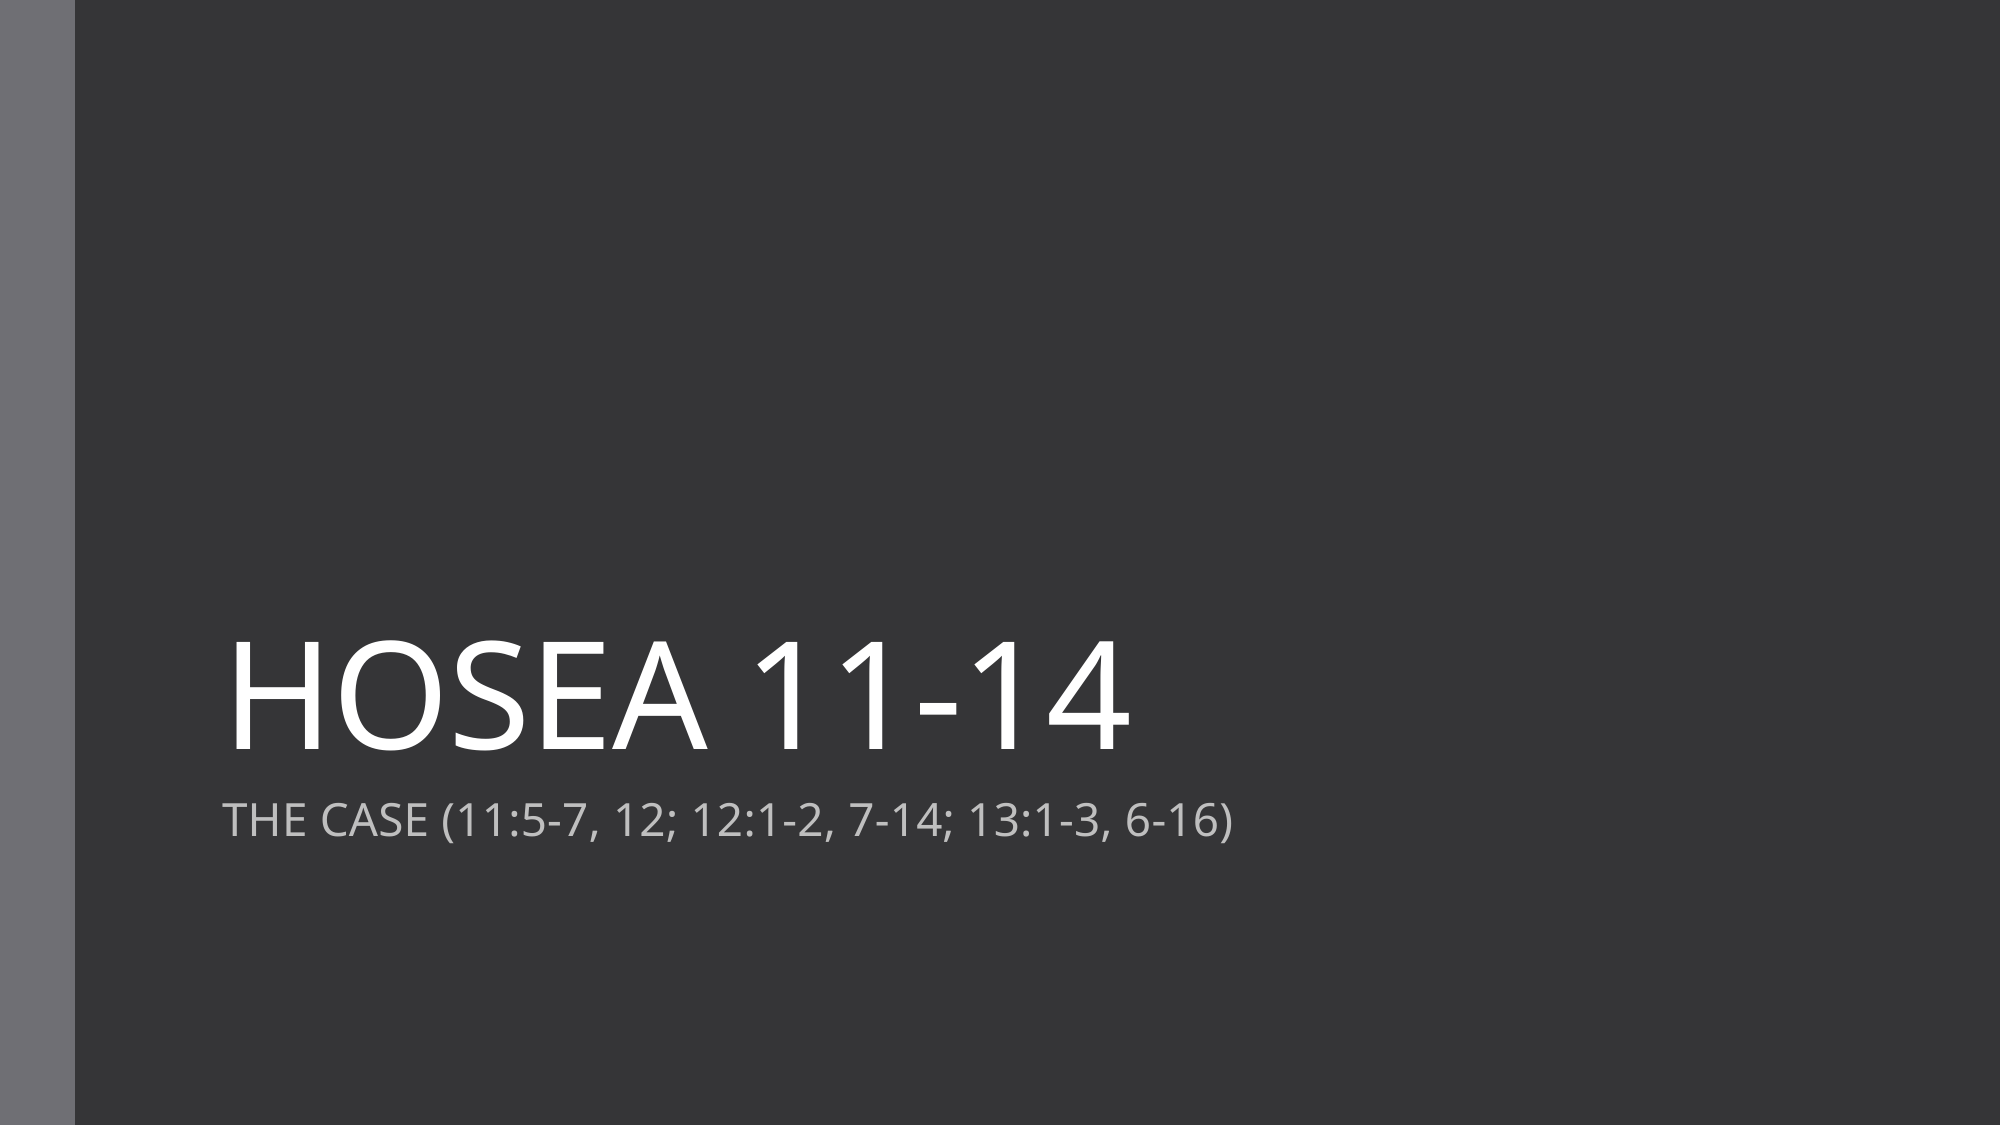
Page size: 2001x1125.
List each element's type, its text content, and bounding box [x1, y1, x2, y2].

subtitle THE CASE (11:5-7, 12; 12:1-2, 7-14; 13:1-3, 6-16) [206, 787, 1752, 1066]
title HOSEA 11-14 [206, 124, 1752, 787]
